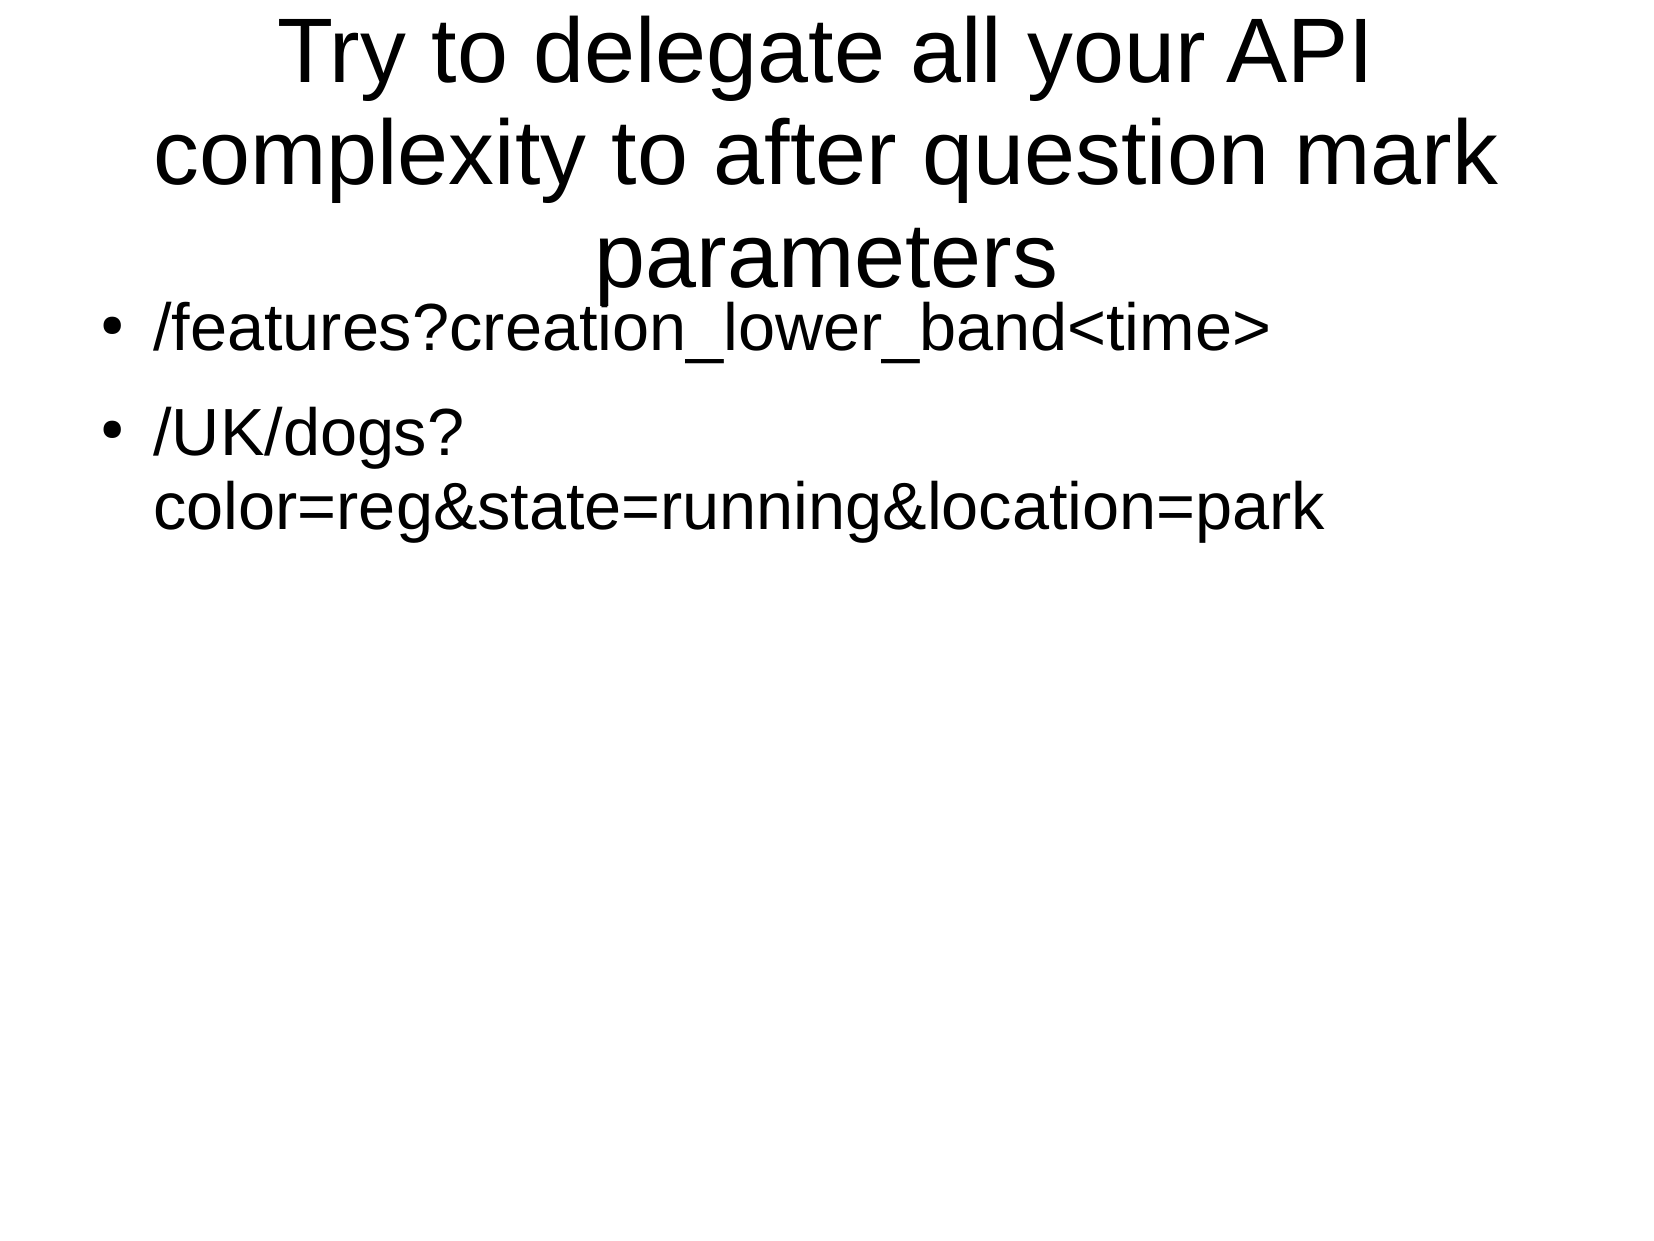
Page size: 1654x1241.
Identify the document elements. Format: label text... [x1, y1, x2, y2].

title Try to delegate all your API complexity to after question mark parameters [82, 0, 1571, 290]
list /features?creation_lower_band<time> /UK/dogs?color=reg&state=running&location=park [82, 290, 1571, 1010]
